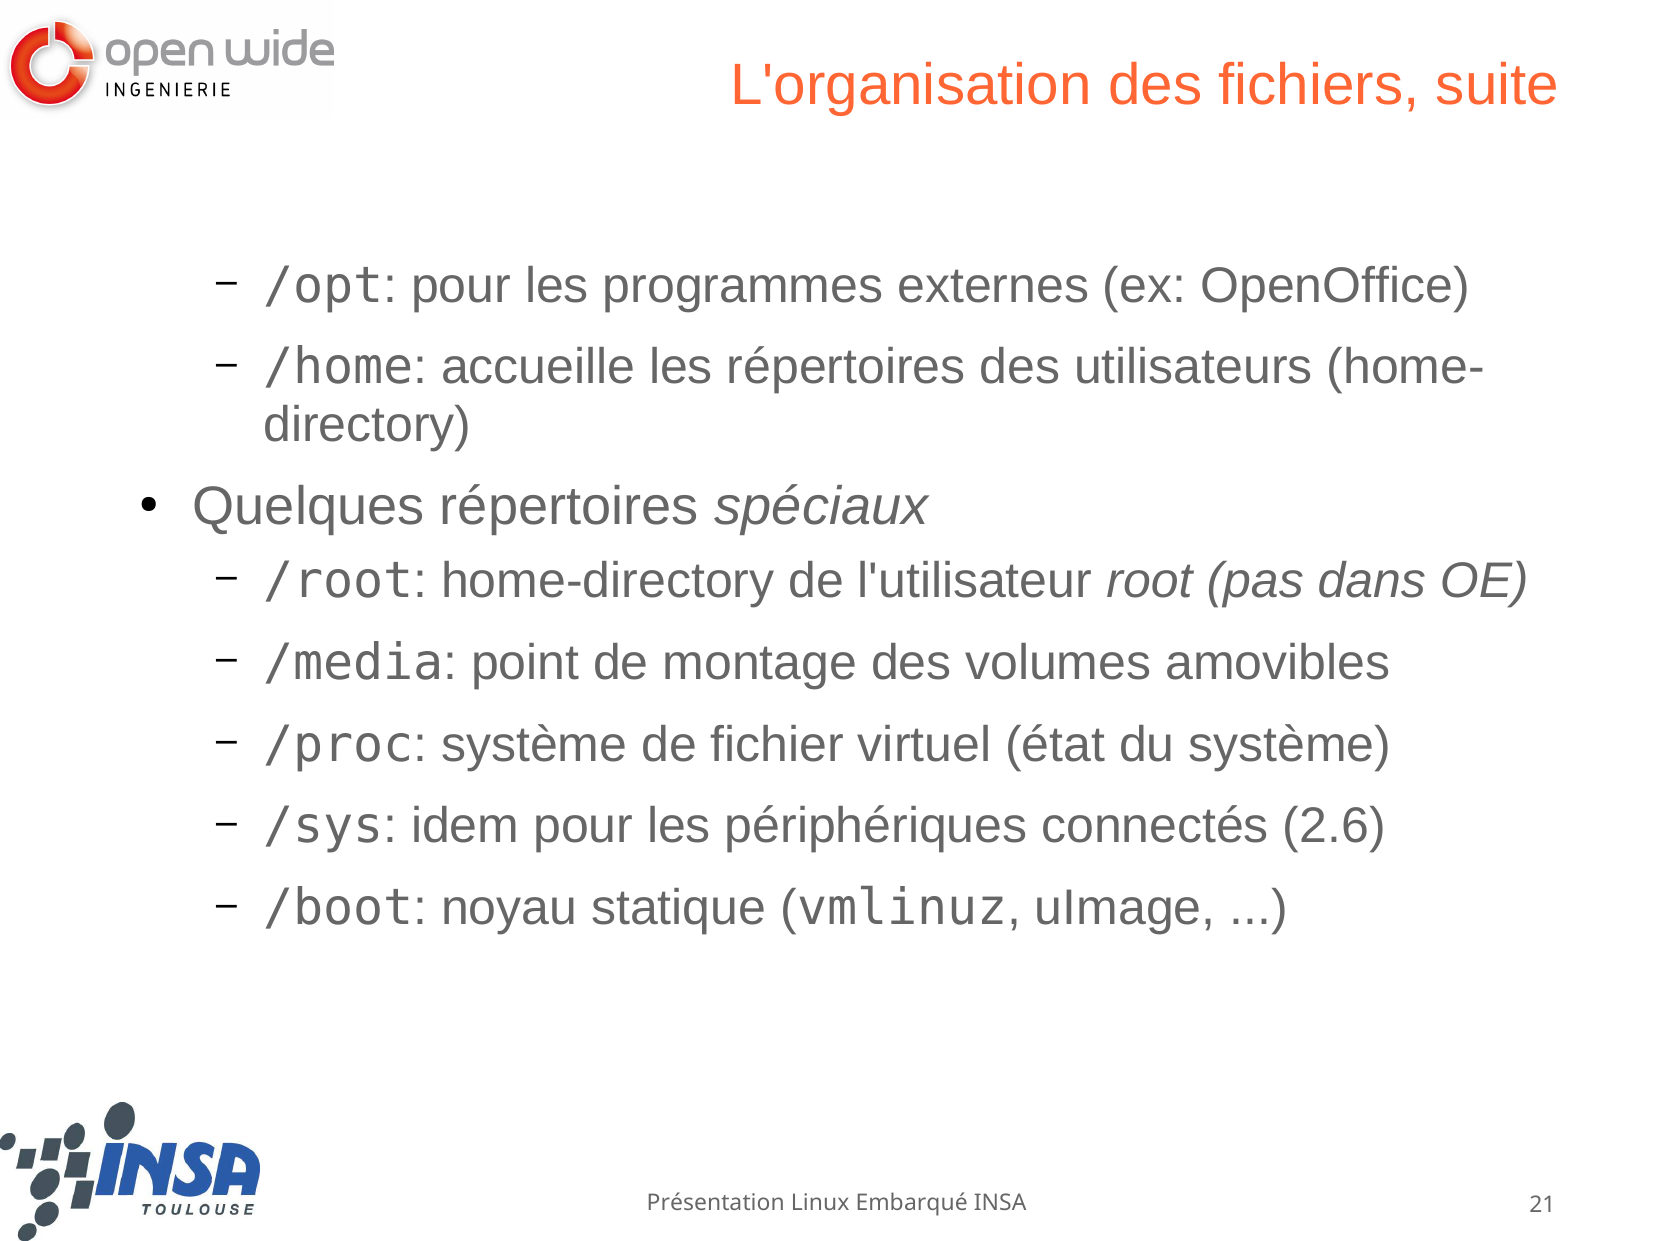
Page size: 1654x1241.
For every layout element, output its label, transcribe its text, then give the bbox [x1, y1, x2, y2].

picture [0, 0, 334, 119]
title L'organisation des fichiers, suite [602, 12, 1561, 157]
picture [0, 1102, 260, 1241]
list /opt: pour les programmes externes (ex: OpenOffice) /home: accueille les répertoires des utilisateurs (home-directory) Quelques répertoires spéciaux /root: home-directory de l'utilisateur root (pas dans OE) /media: point de montage des volumes amovibles /proc: système de fichier virtuel (état du système) /sys: idem pour les périphériques connectés (2.6) /boot: noyau statique (vmlinuz, uImage, ...) [121, 255, 1534, 1127]
